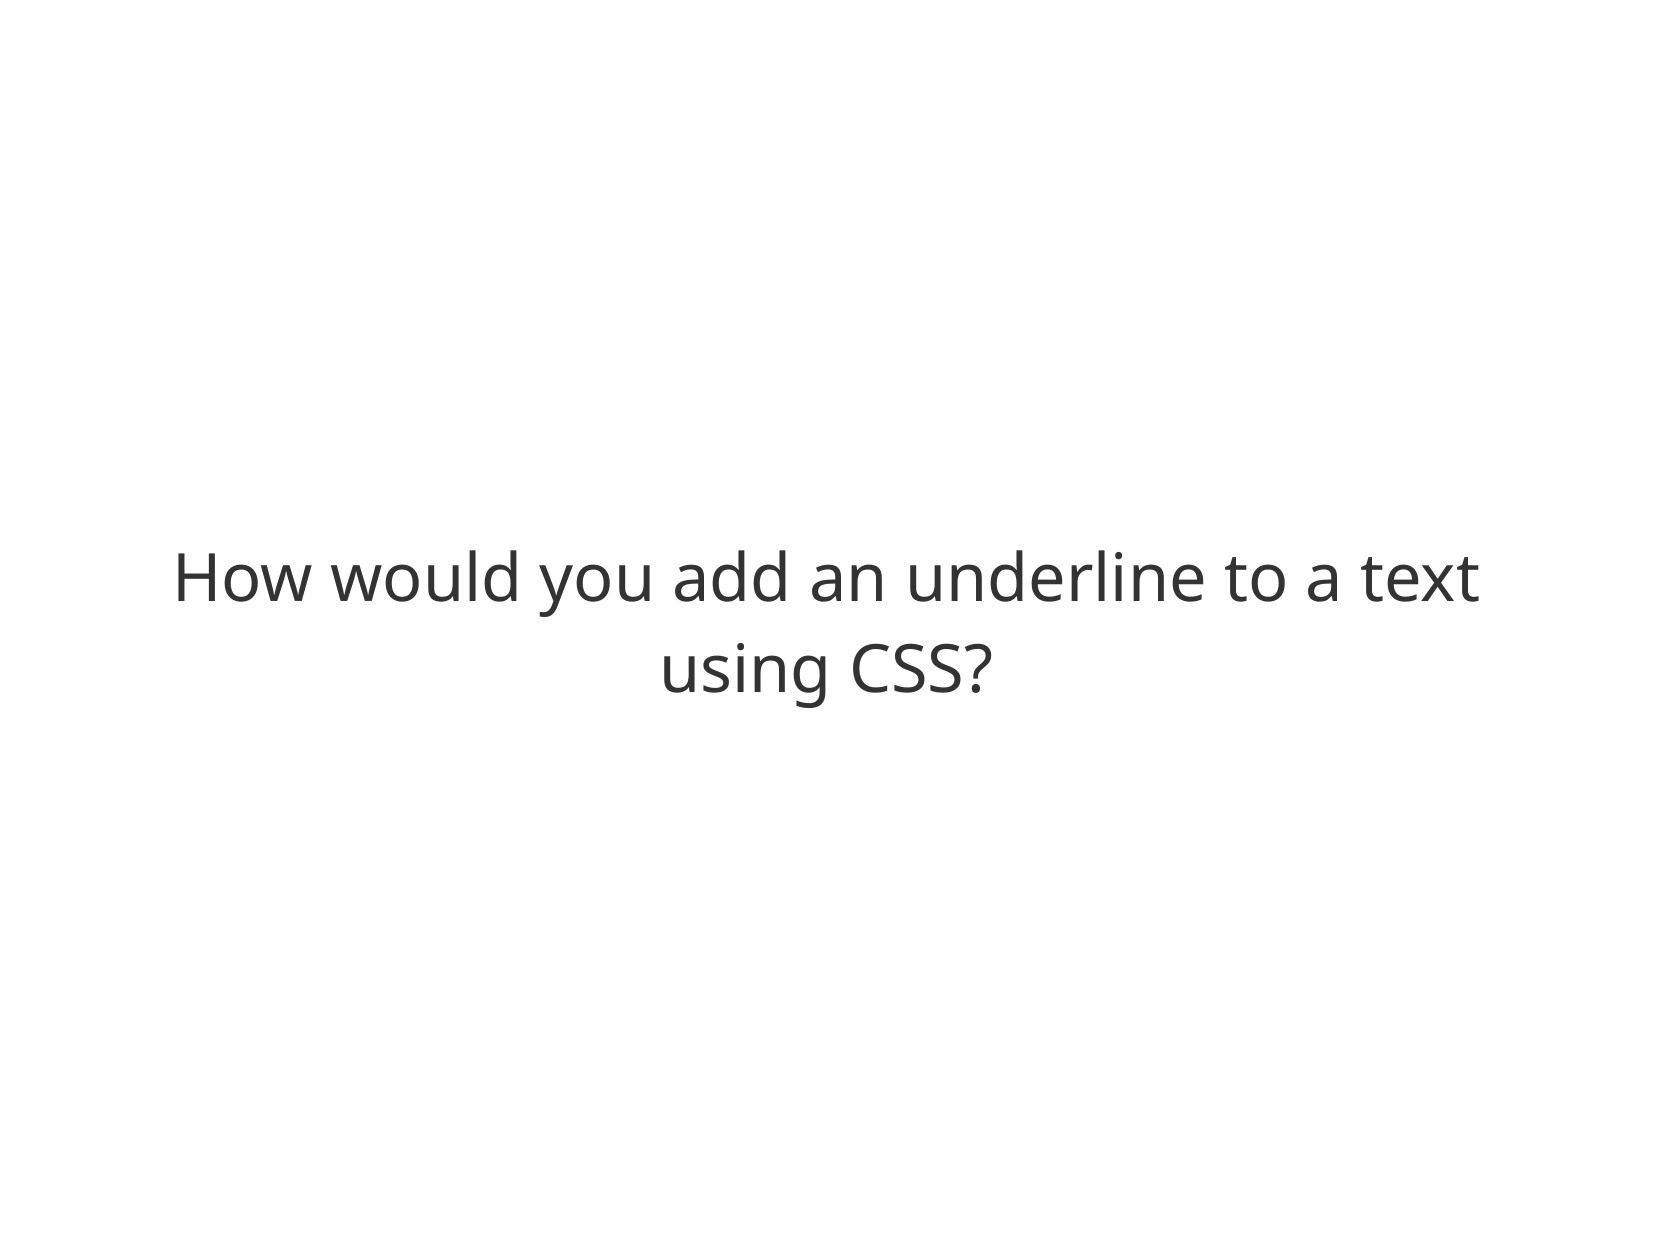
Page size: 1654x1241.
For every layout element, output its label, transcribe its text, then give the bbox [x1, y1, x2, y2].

subtitle How would you add an underline to a text using CSS? [82, 49, 1571, 1193]
